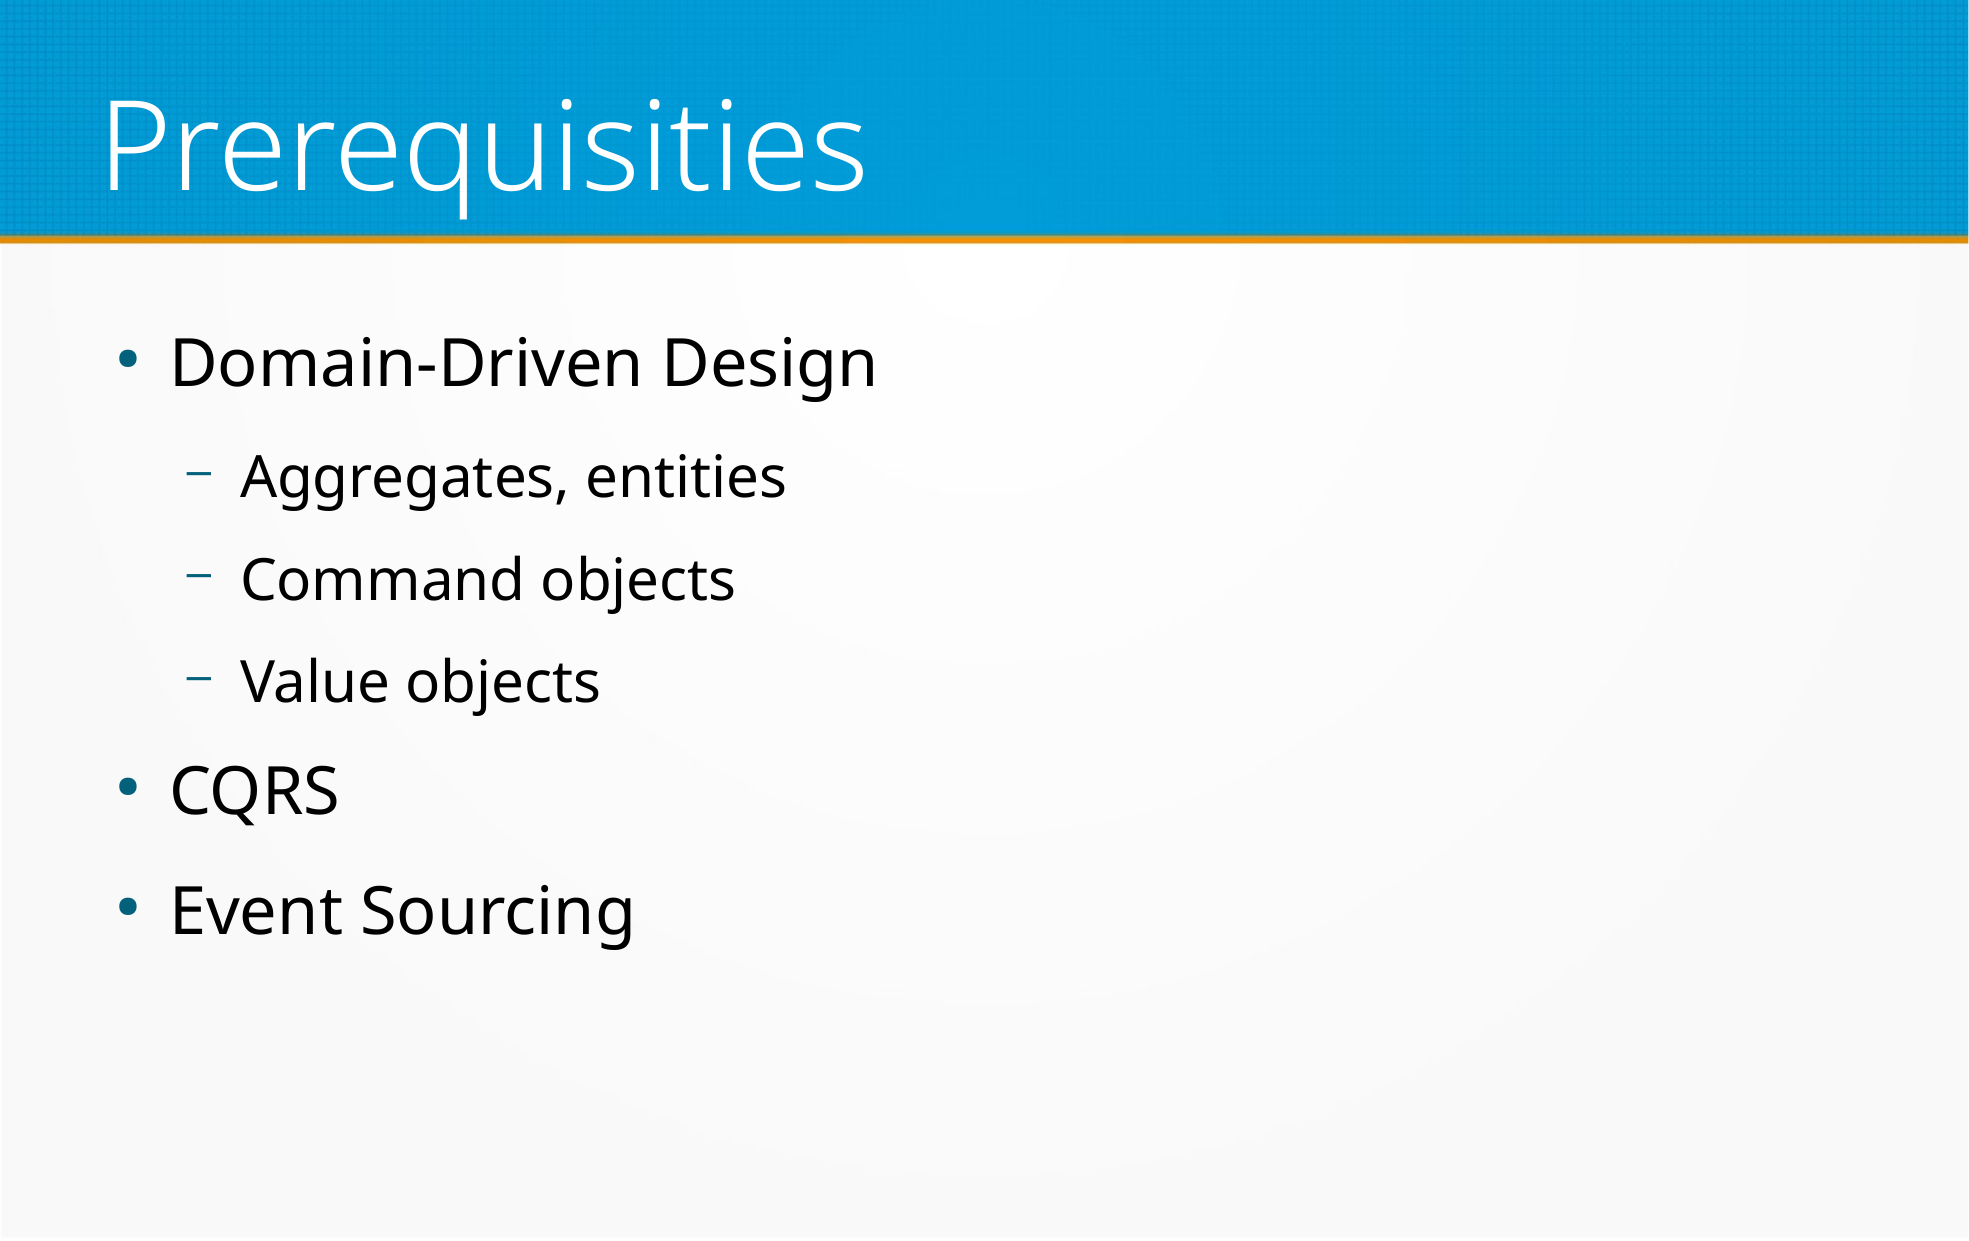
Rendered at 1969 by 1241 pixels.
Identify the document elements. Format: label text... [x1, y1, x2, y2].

list Domain-Driven Design Aggregates, entities Command objects Value objects CQRS Event Sourcing [98, 315, 1861, 1081]
title Prerequisities [98, 19, 1870, 227]
picture [0, 233, 1969, 1241]
